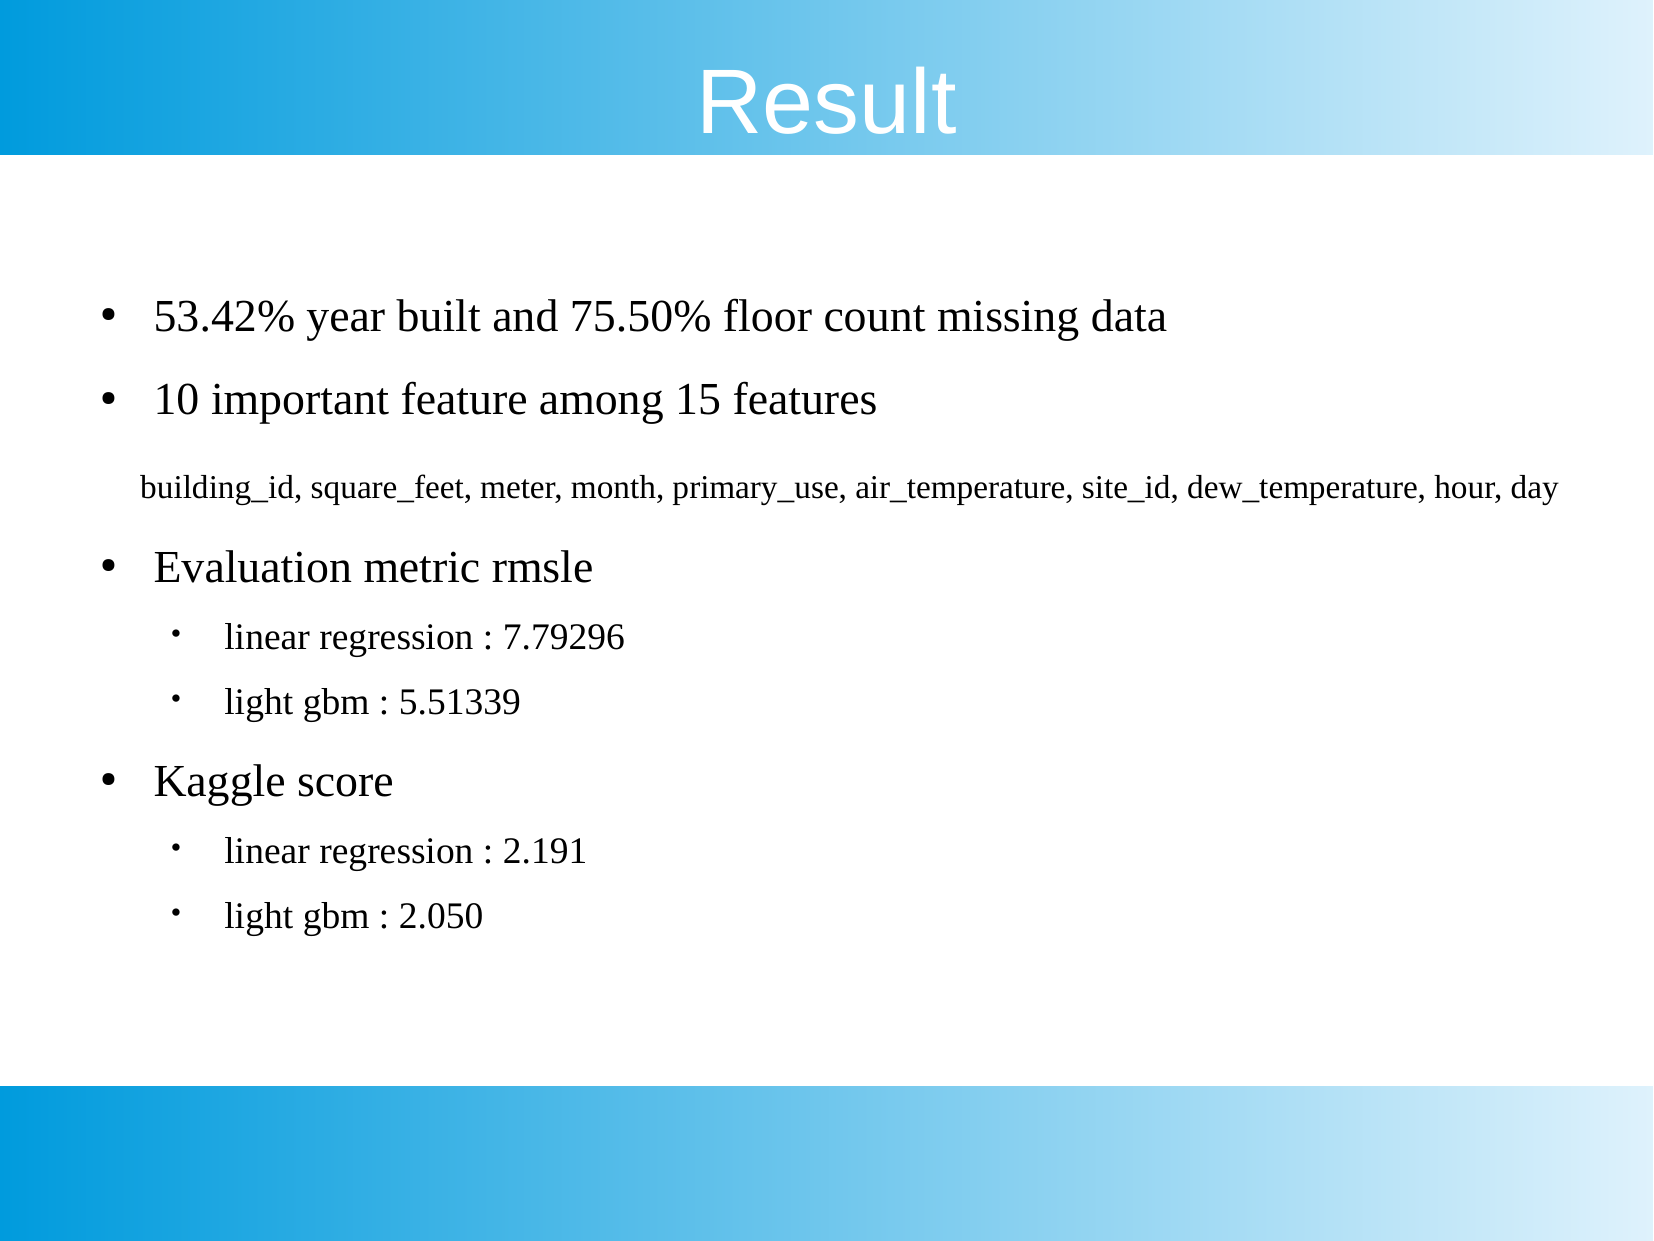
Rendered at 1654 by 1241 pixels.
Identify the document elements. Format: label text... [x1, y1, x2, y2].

title Result [82, 49, 1571, 155]
list 53.42% year built and 75.50% floor count missing data 10 important feature among 15 features building_id, square_feet, meter, month, primary_use, air_temperature, site_id, dew_temperature, hour, day Evaluation metric rmsle linear regression : 7.79296 light gbm : 5.51339 Kaggle score linear regression : 2.191 light gbm : 2.050 [82, 290, 1571, 1010]
